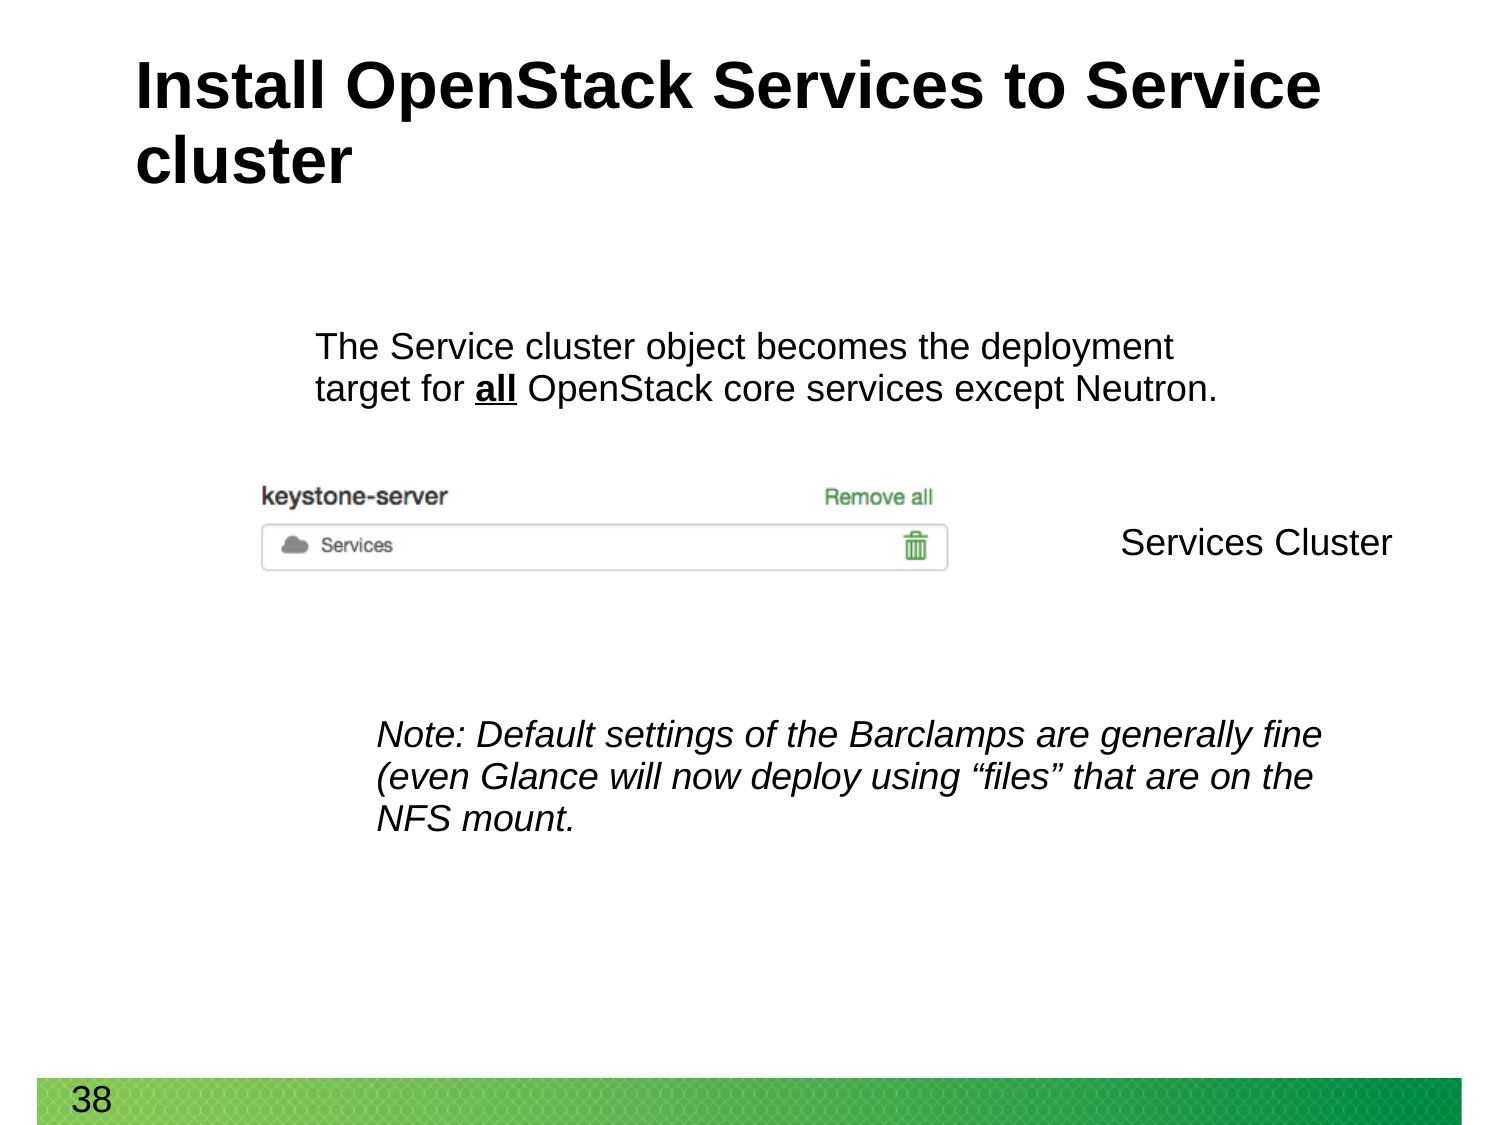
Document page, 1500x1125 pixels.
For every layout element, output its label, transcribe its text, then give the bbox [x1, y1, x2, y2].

picture [238, 453, 1105, 639]
text_box The Service cluster object becomes the deployment target for all OpenStack core services except Neutron. [300, 317, 1238, 417]
text_box Note: Default settings of the Barclamps are generally fine (even Glance will now deploy using “files” that are on the NFS mount. [361, 705, 1352, 929]
title Install OpenStack Services to Service cluster [135, 41, 1372, 204]
text_box Services Cluster [1105, 514, 1447, 572]
picture [36, 1078, 1462, 1125]
